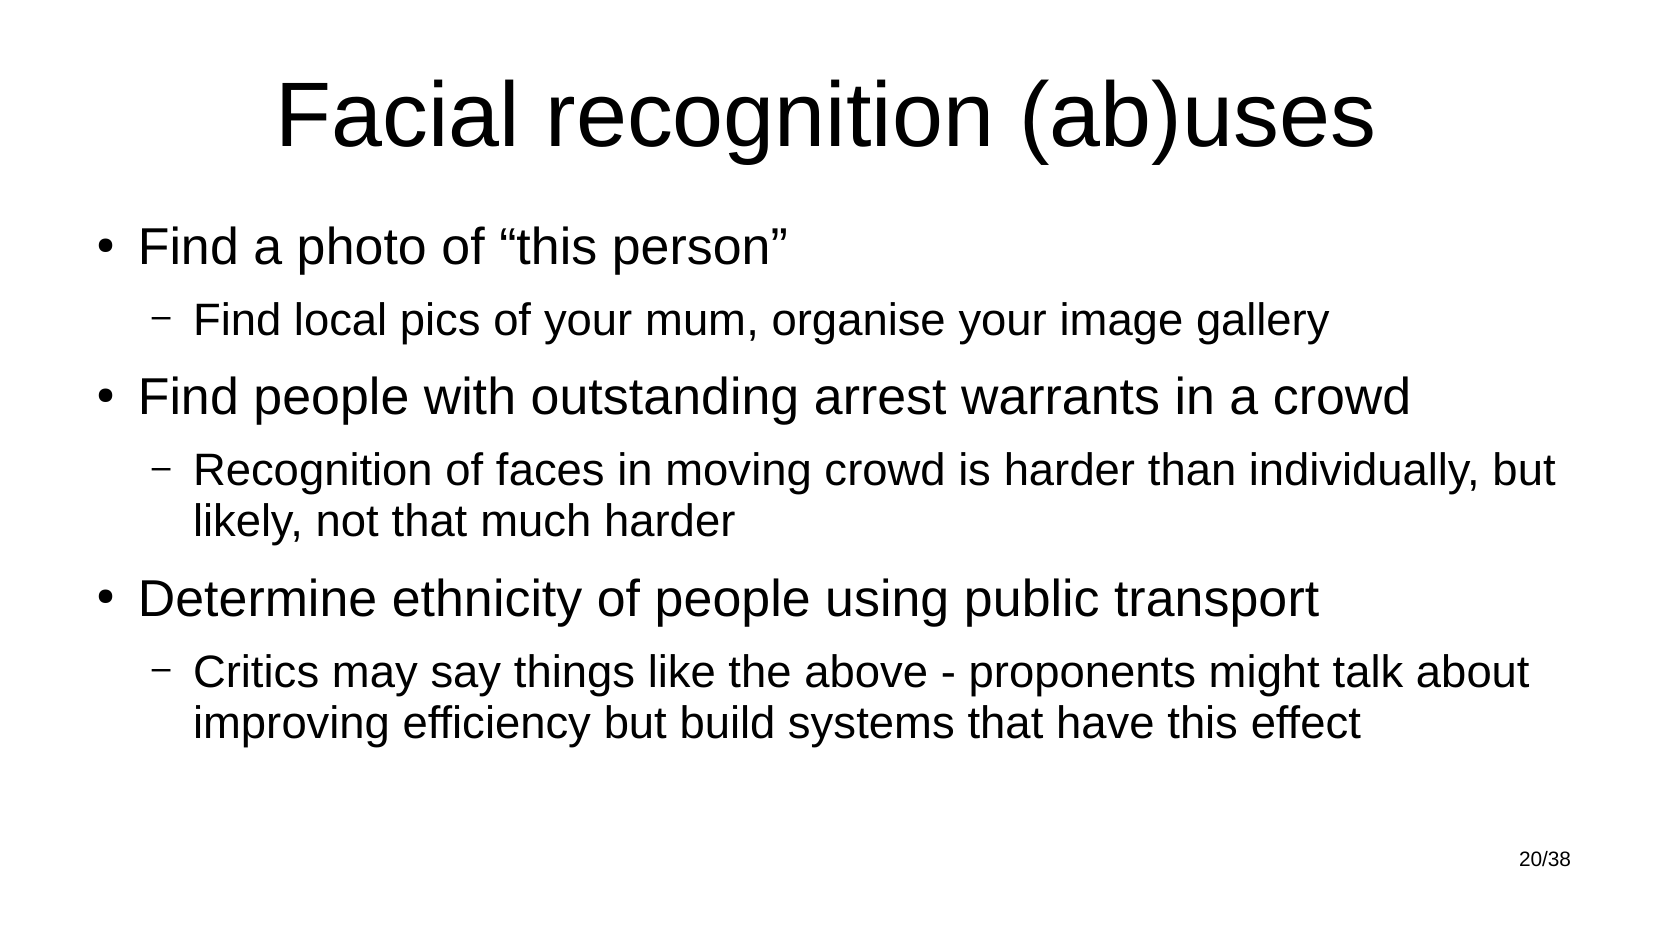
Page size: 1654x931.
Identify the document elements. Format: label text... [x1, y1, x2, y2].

list Find a photo of “this person” Find local pics of your mum, organise your image gallery Find people with outstanding arrest warrants in a crowd Recognition of faces in moving crowd is harder than individually, but likely, not that much harder Determine ethnicity of people using public transport Critics may say things like the above - proponents might talk about improving efficiency but build systems that have this effect [82, 217, 1571, 758]
title Facial recognition (ab)uses [82, 37, 1571, 193]
